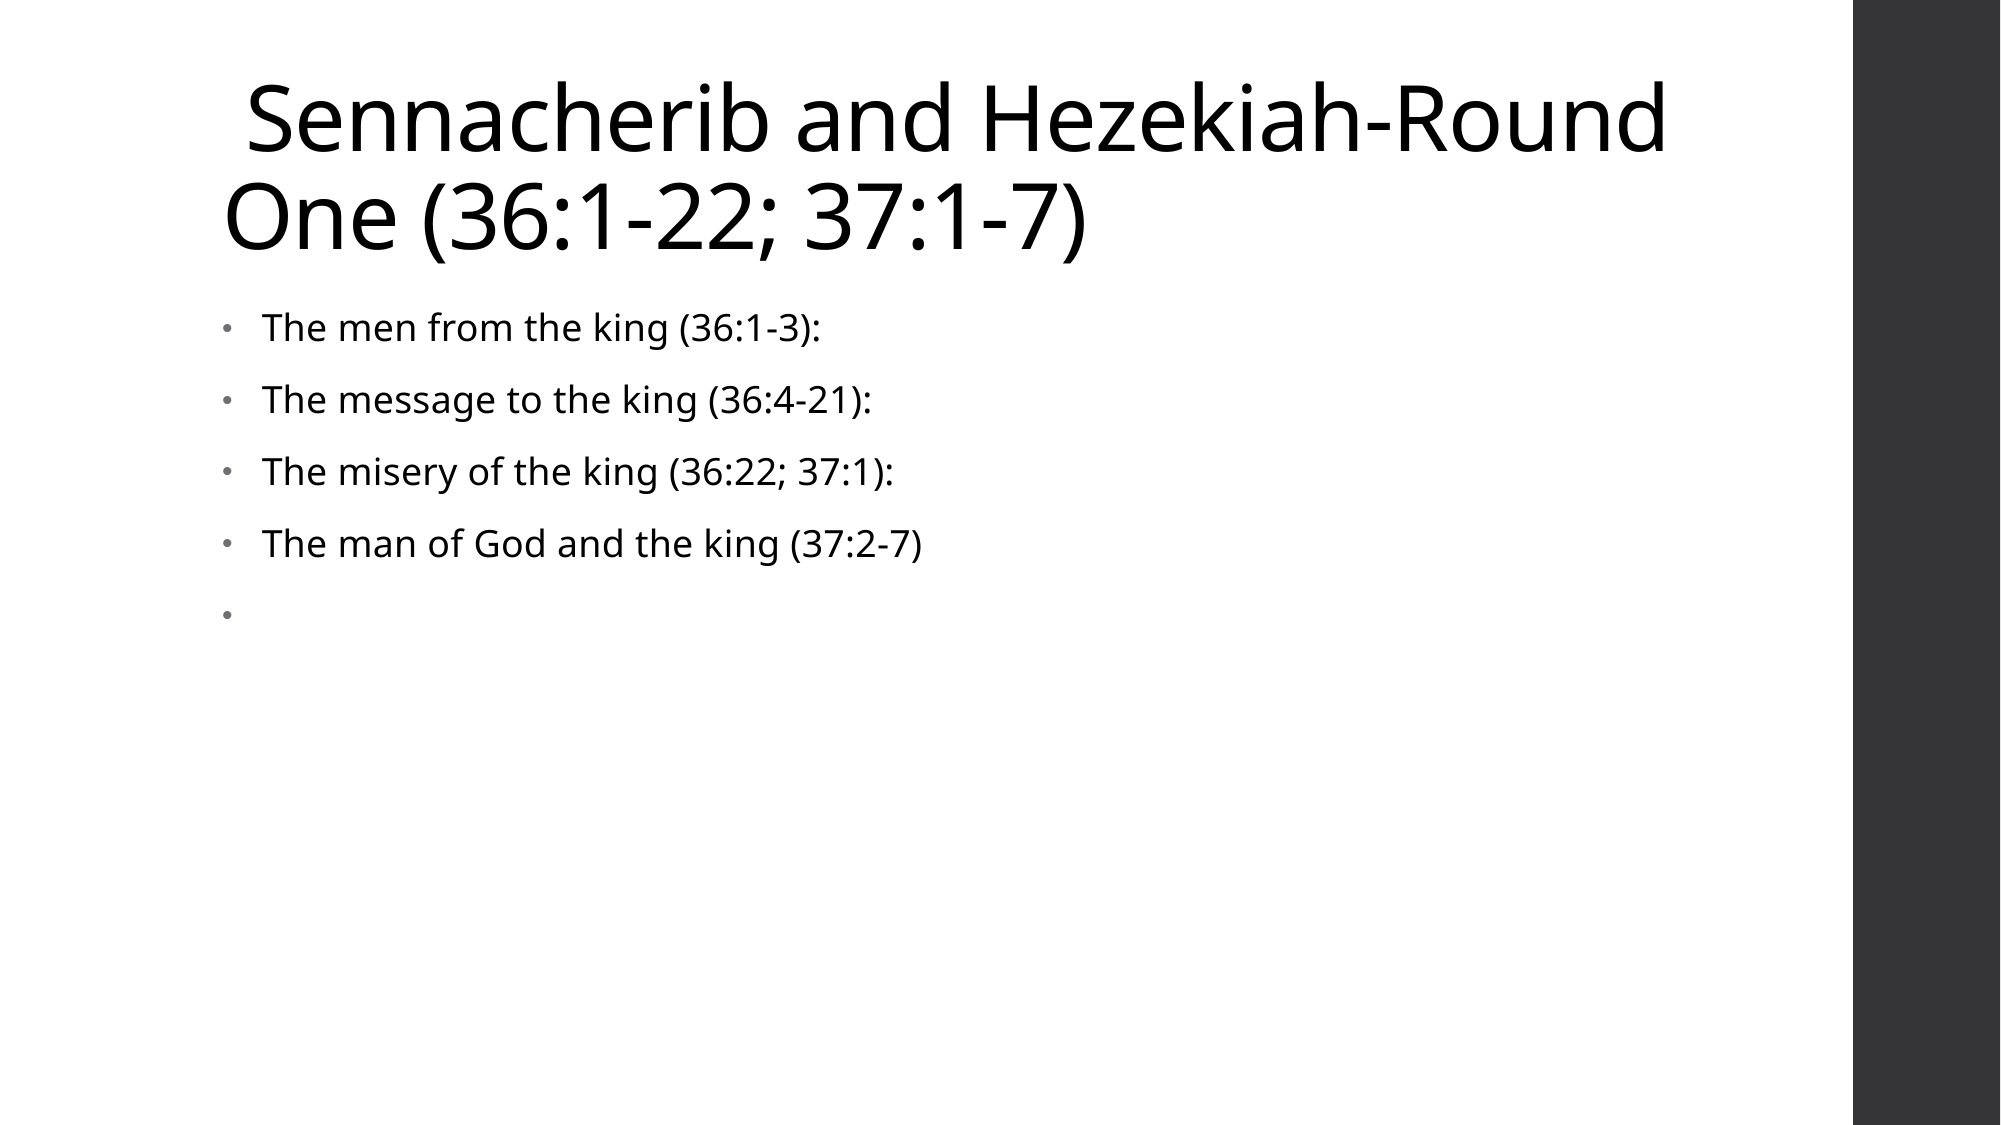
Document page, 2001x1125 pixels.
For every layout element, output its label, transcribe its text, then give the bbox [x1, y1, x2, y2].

title Sennacherib and Hezekiah-Round One (36:1-22; 37:1-7) [206, 60, 1797, 278]
list The men from the king (36:1-3): The message to the king (36:4-21): The misery of the king (36:22; 37:1): The man of God and the king (37:2-7) [206, 299, 1617, 1014]
